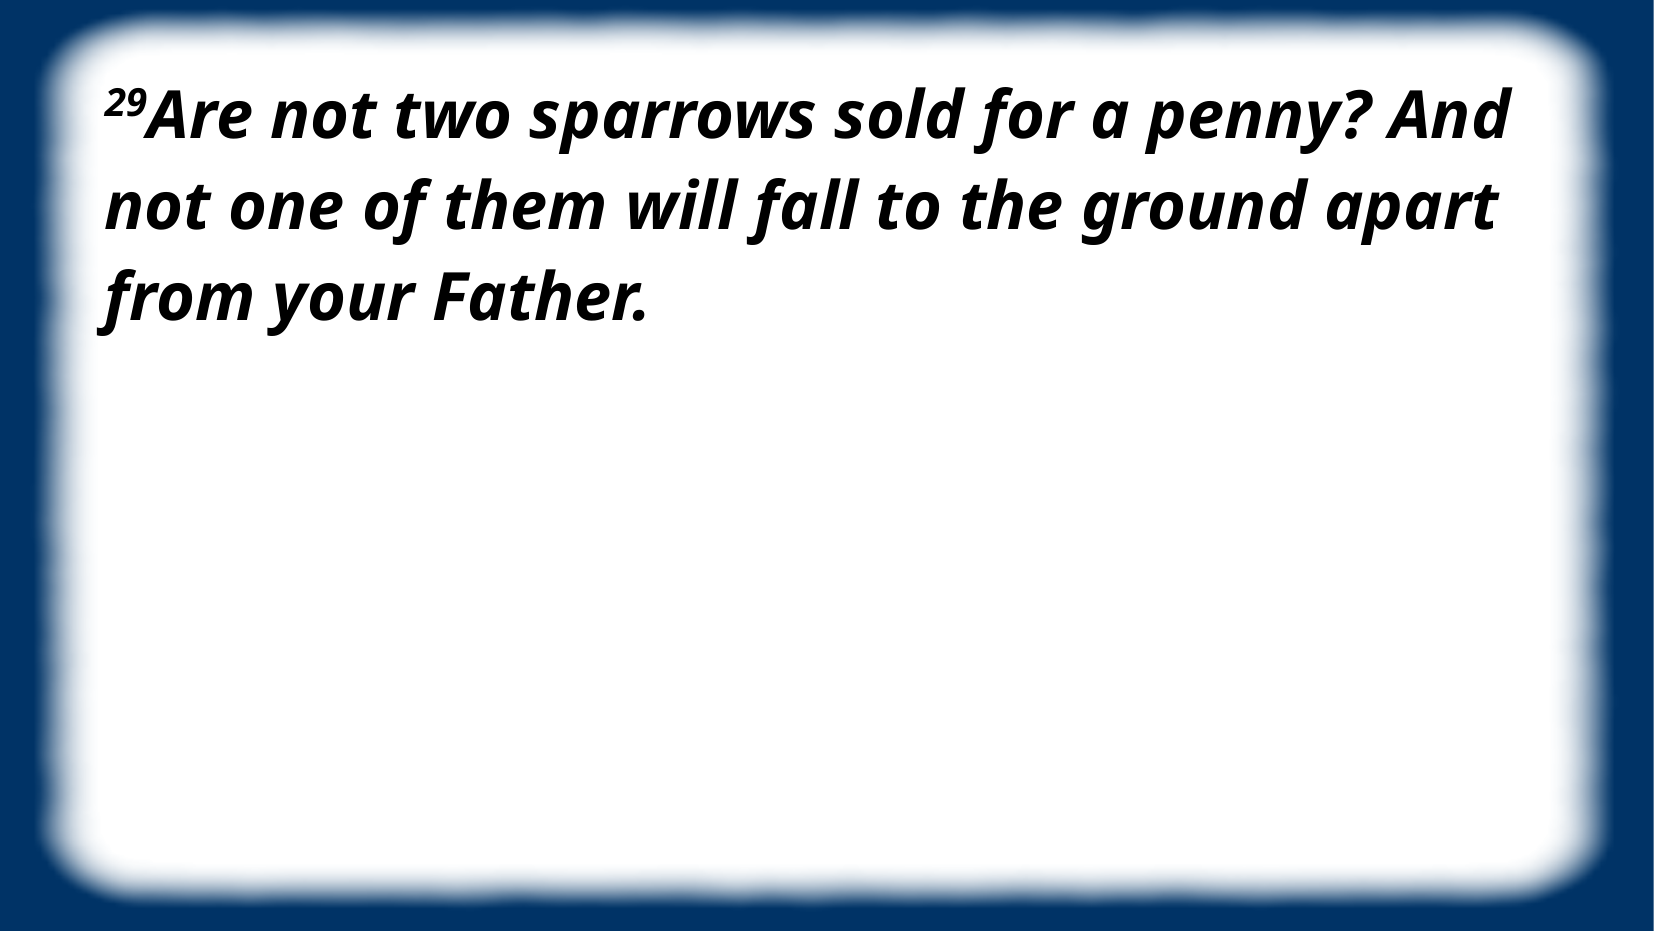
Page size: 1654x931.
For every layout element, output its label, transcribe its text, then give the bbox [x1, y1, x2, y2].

picture [0, 0, 1654, 931]
text_box 29Are not two sparrows sold for a penny? And not one of them will fall to the ground apart from your Father. [90, 60, 1561, 346]
